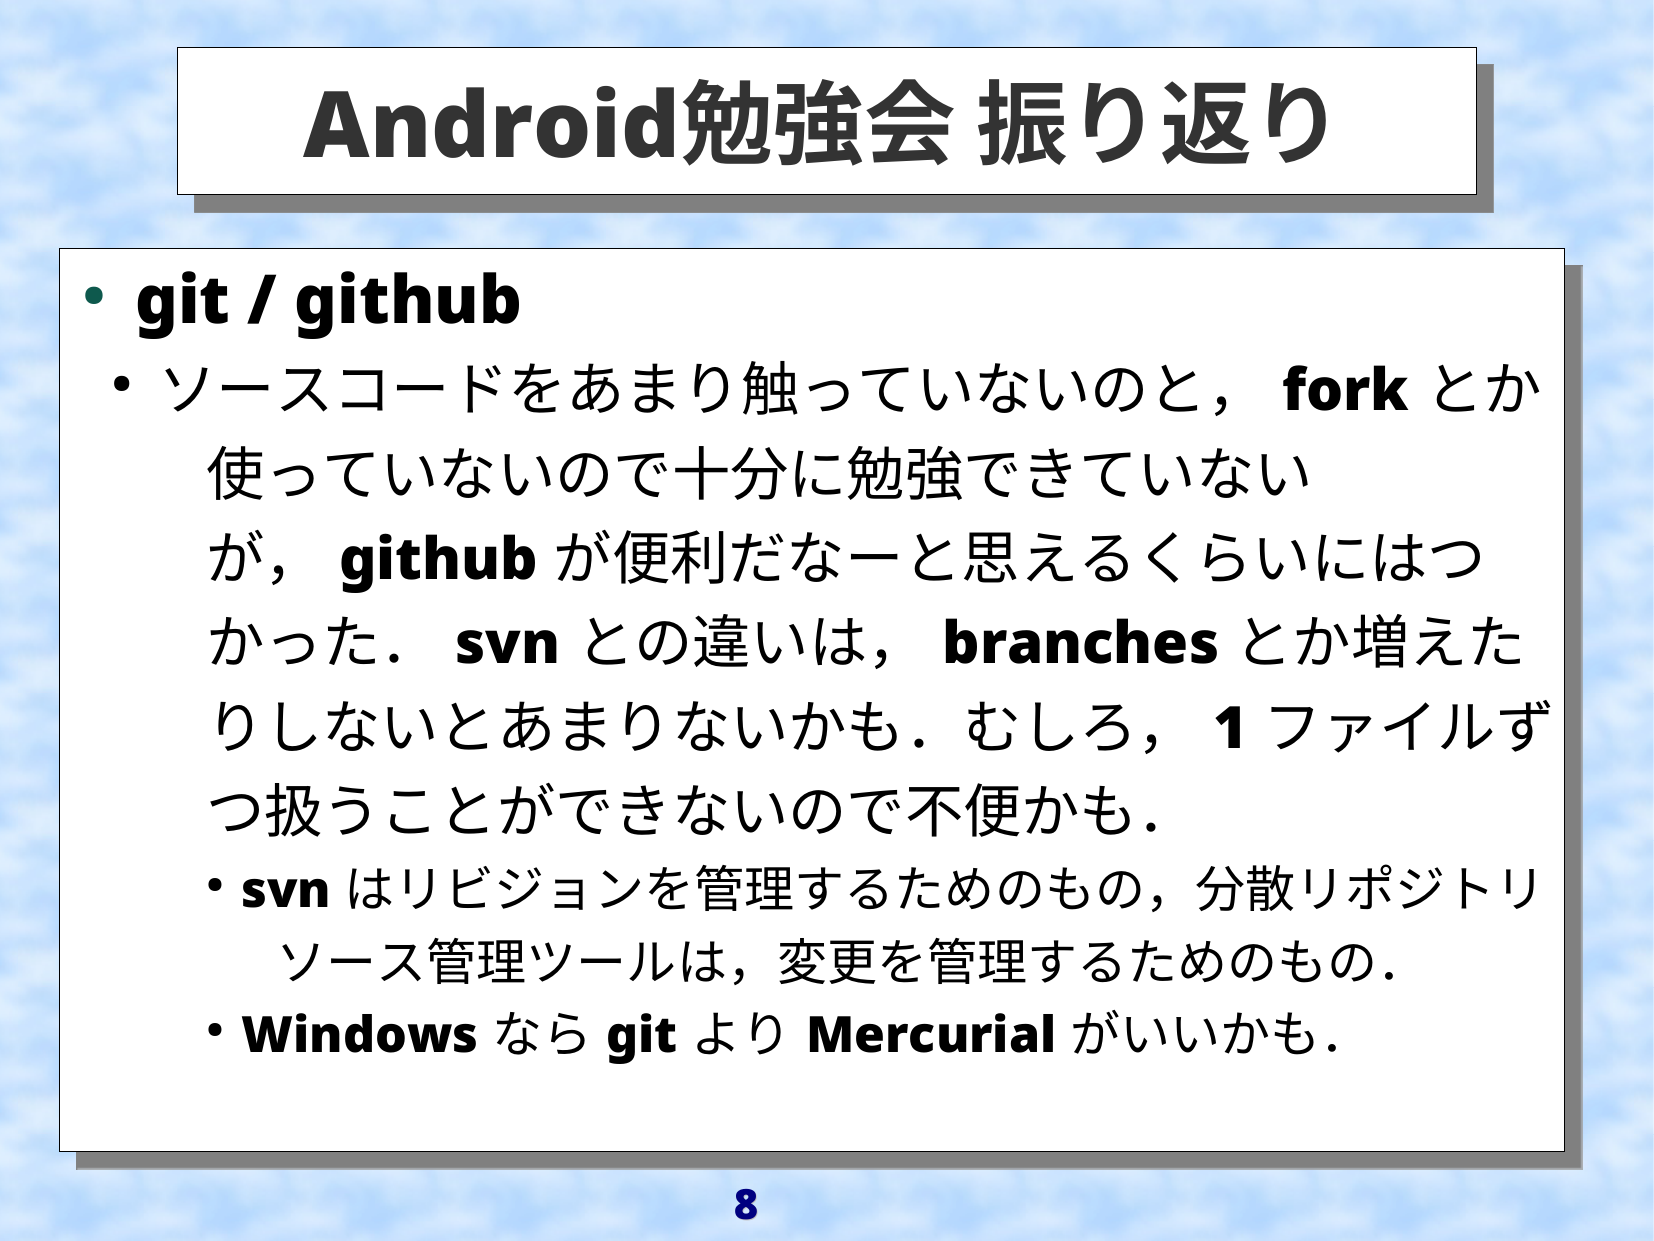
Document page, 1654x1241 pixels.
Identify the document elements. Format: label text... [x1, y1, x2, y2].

list git / github ソースコードをあまり触っていないのと，forkとか使っていないので十分に勉強できていないが，githubが便利だなーと思えるくらいにはつかった．svnとの違いは，branchesとか増えたりしないとあまりないかも．むしろ，1ファイルずつ扱うことができないので不便かも． svnはリビジョンを管理するためのもの，分散リポジトリソース管理ツールは，変更を管理するためのもの． WindowsならgitよりMercurialがいいかも． [64, 252, 1565, 1110]
title Android勉強会 振り返り [218, 47, 1430, 189]
picture [0, 0, 1654, 1241]
